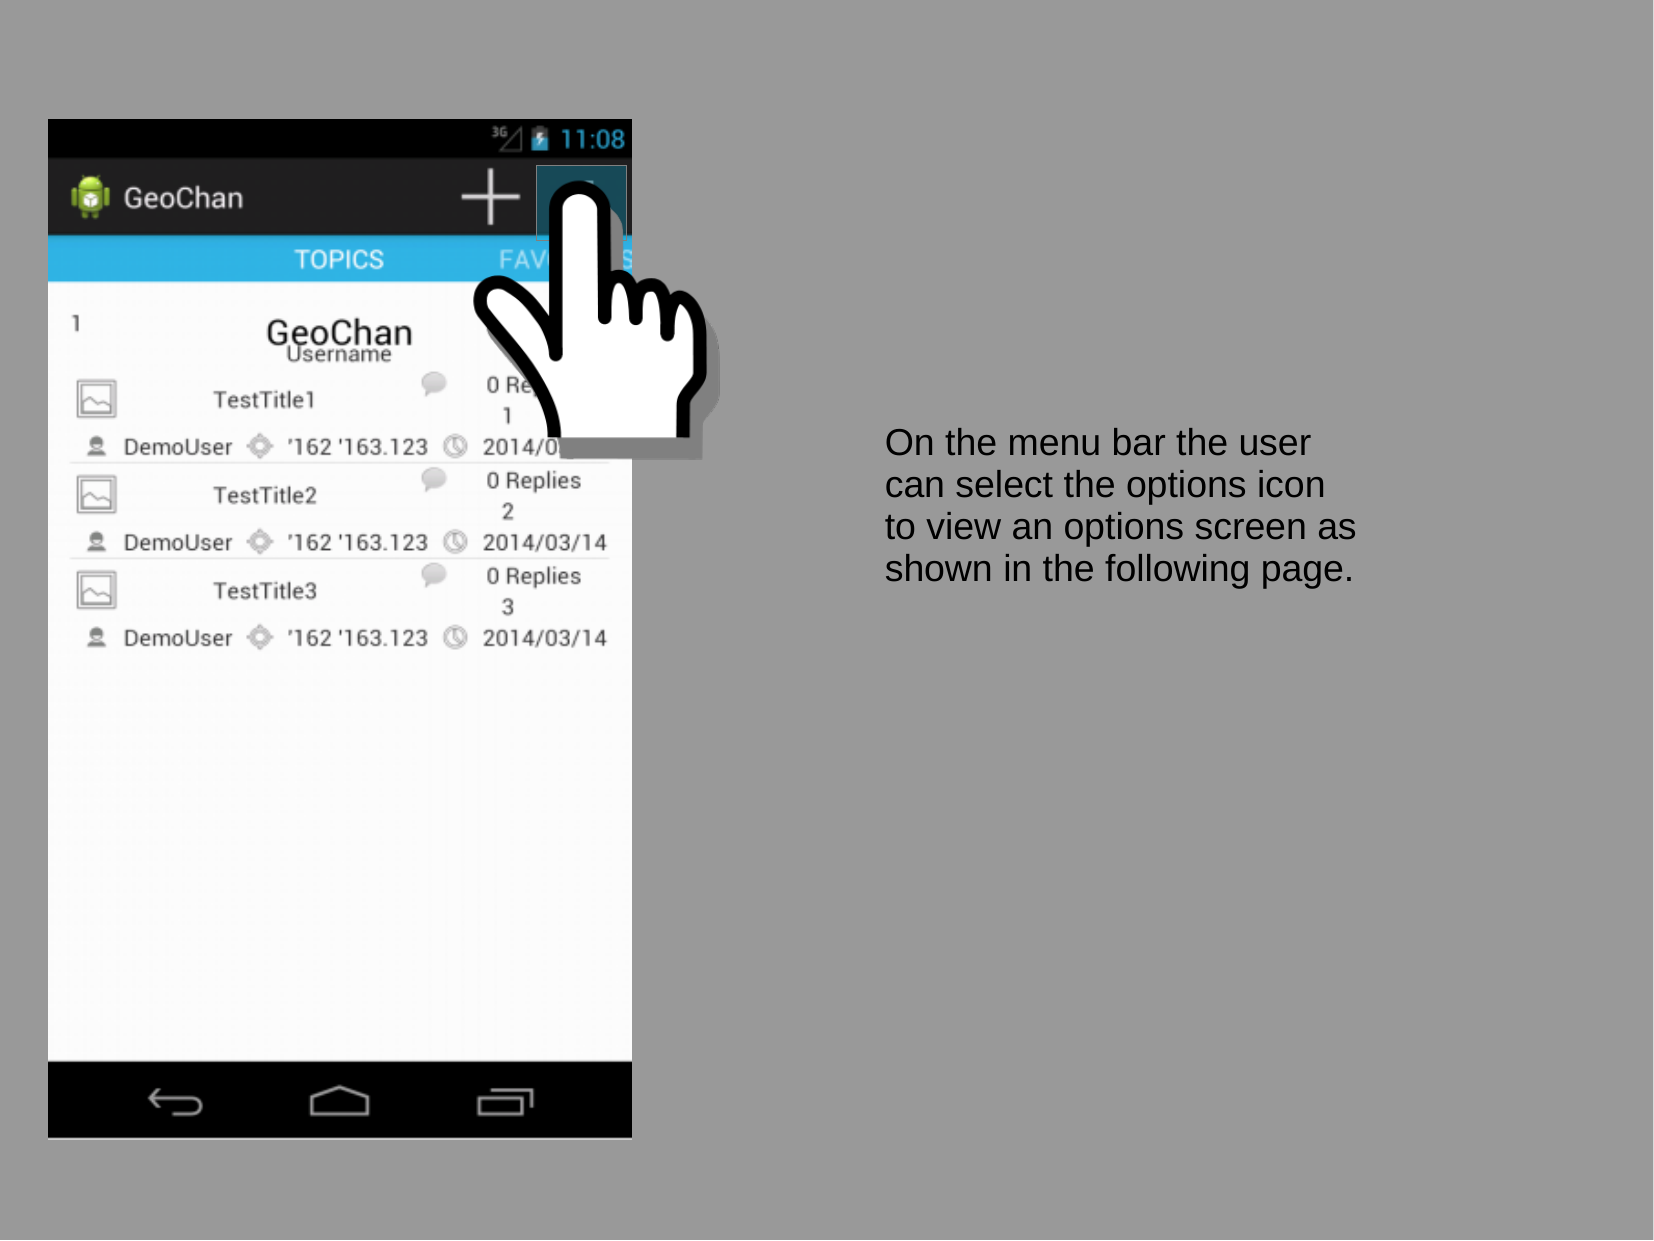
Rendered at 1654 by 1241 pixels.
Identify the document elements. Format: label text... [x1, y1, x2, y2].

text_box On the menu bar the user can select the options icon to view an options screen as shown in the following page. [870, 414, 1381, 597]
picture [48, 119, 732, 1141]
